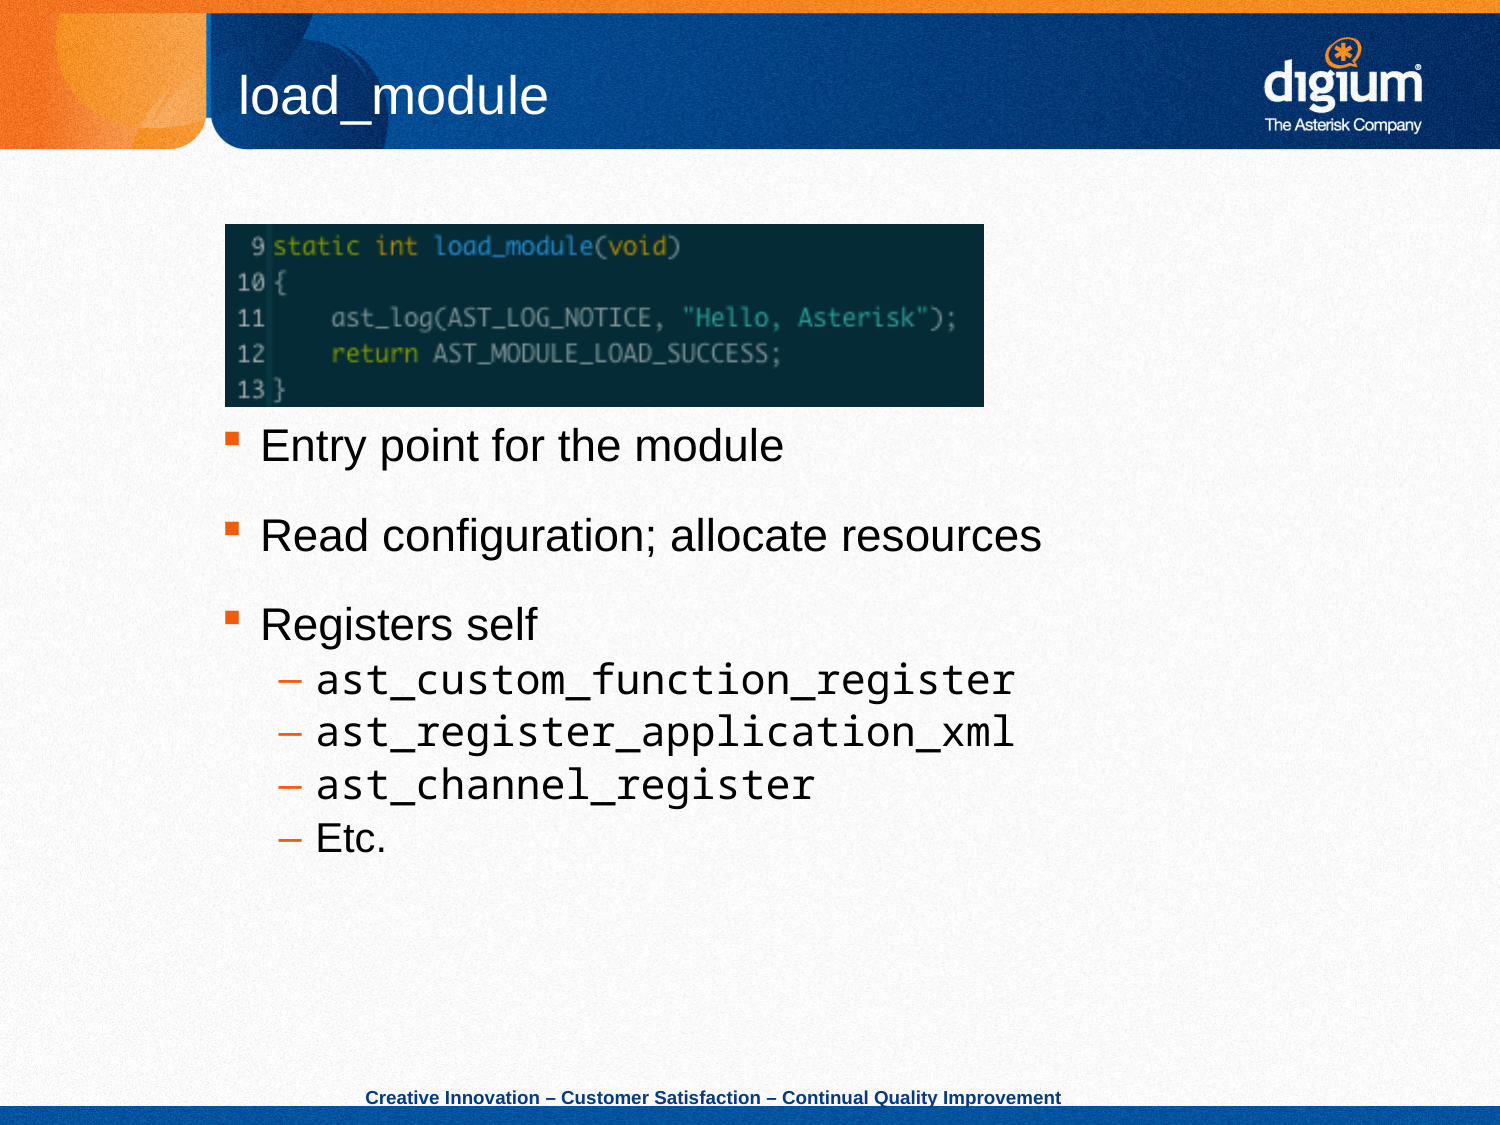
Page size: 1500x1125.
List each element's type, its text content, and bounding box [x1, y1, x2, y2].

list Entry point for the module Read configuration; allocate resources Registers self ast_custom_function_register ast_register_application_xml ast_channel_register Etc. [206, 412, 1301, 877]
picture [0, 0, 1500, 1125]
title load_module [238, 27, 1243, 127]
